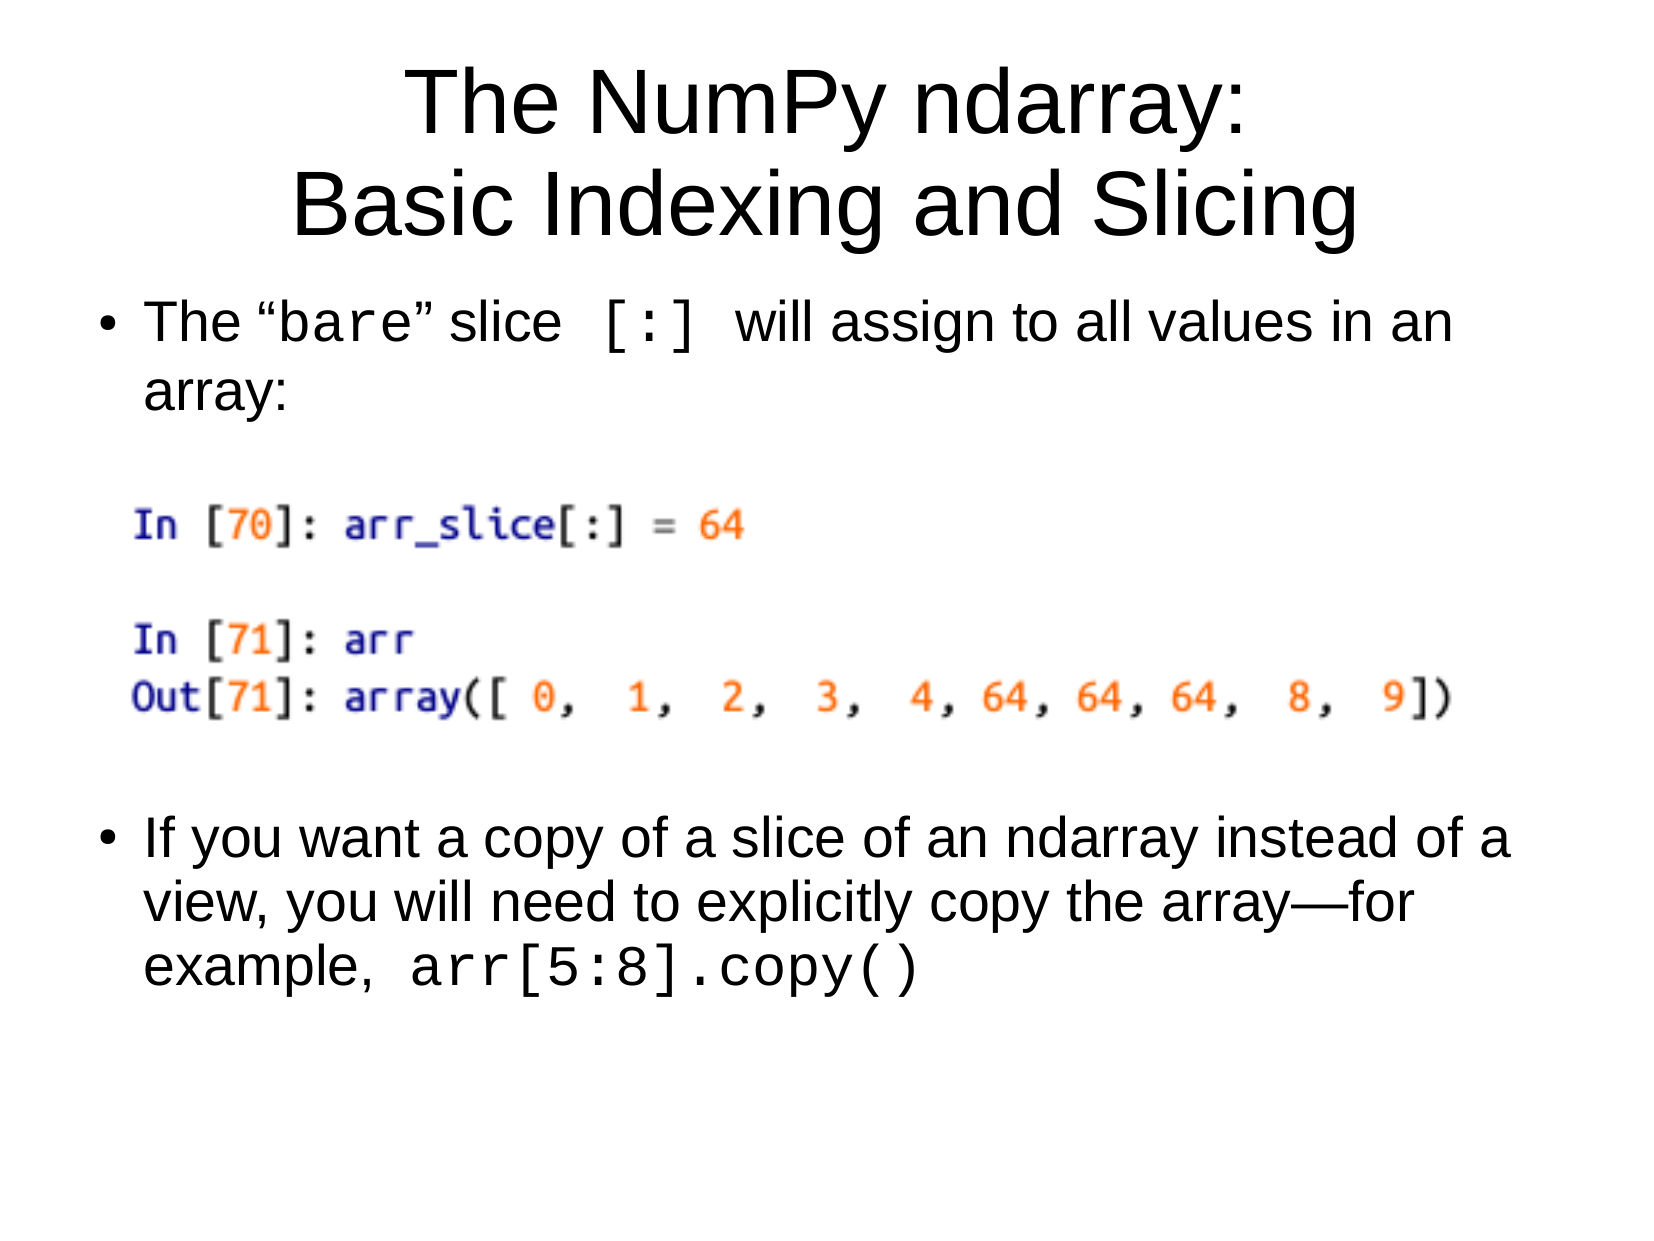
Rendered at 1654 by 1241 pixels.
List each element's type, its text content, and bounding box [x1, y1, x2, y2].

list The “bare” slice [:] will assign to all values in an array: If you want a copy of a slice of an ndarray instead of a view, you will need to explicitly copy the array—for example, arr[5:8].copy() [82, 290, 1571, 1010]
title The NumPy ndarray: Basic Indexing and Slicing [82, 49, 1571, 257]
picture [127, 494, 1486, 736]
